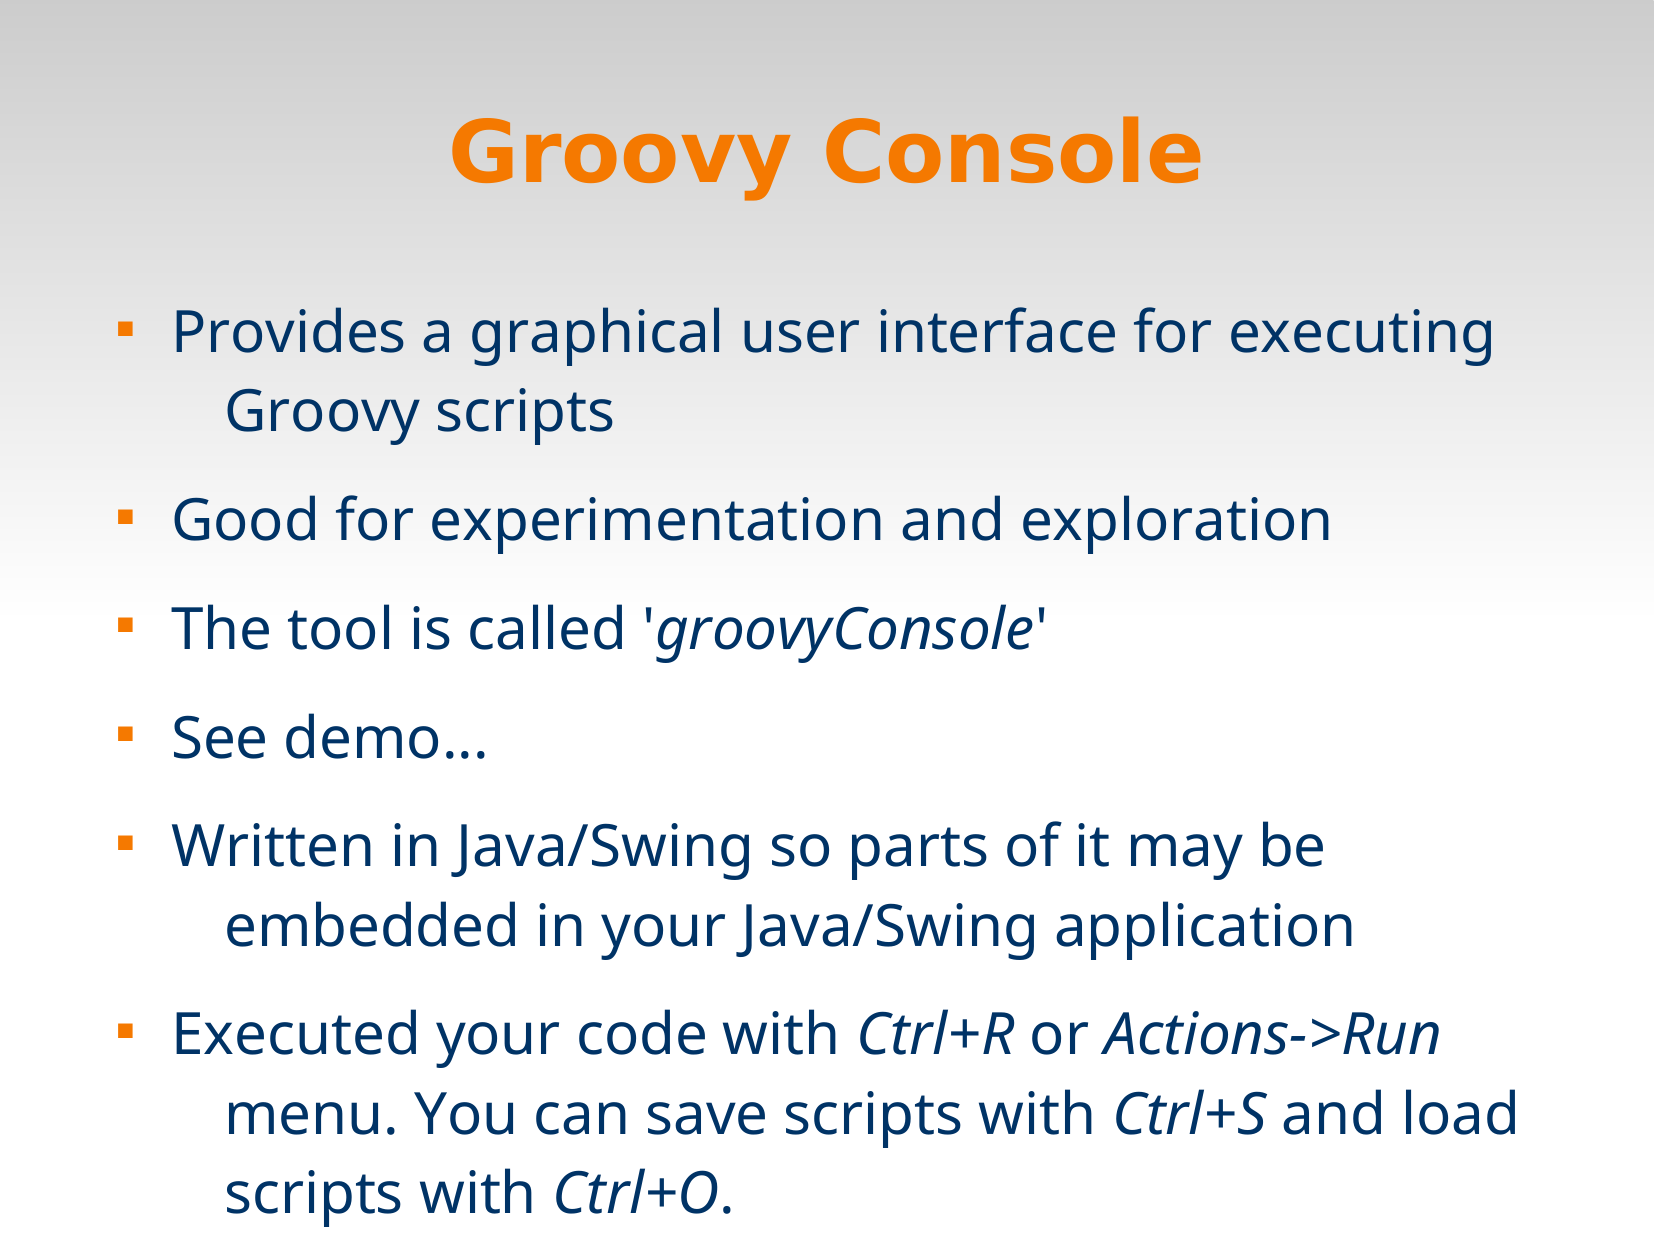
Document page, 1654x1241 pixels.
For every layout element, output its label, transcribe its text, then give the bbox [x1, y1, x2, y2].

list Provides a graphical user interface for executing Groovy scripts Good for experimentation and exploration The tool is called 'groovyConsole' See demo... Written in Java/Swing so parts of it may be embedded in your Java/Swing application Executed your code with Ctrl+R or Actions->Run menu. You can save scripts with Ctrl+S and load scripts with Ctrl+O. [82, 290, 1571, 1116]
title Groovy Console [82, 49, 1571, 257]
